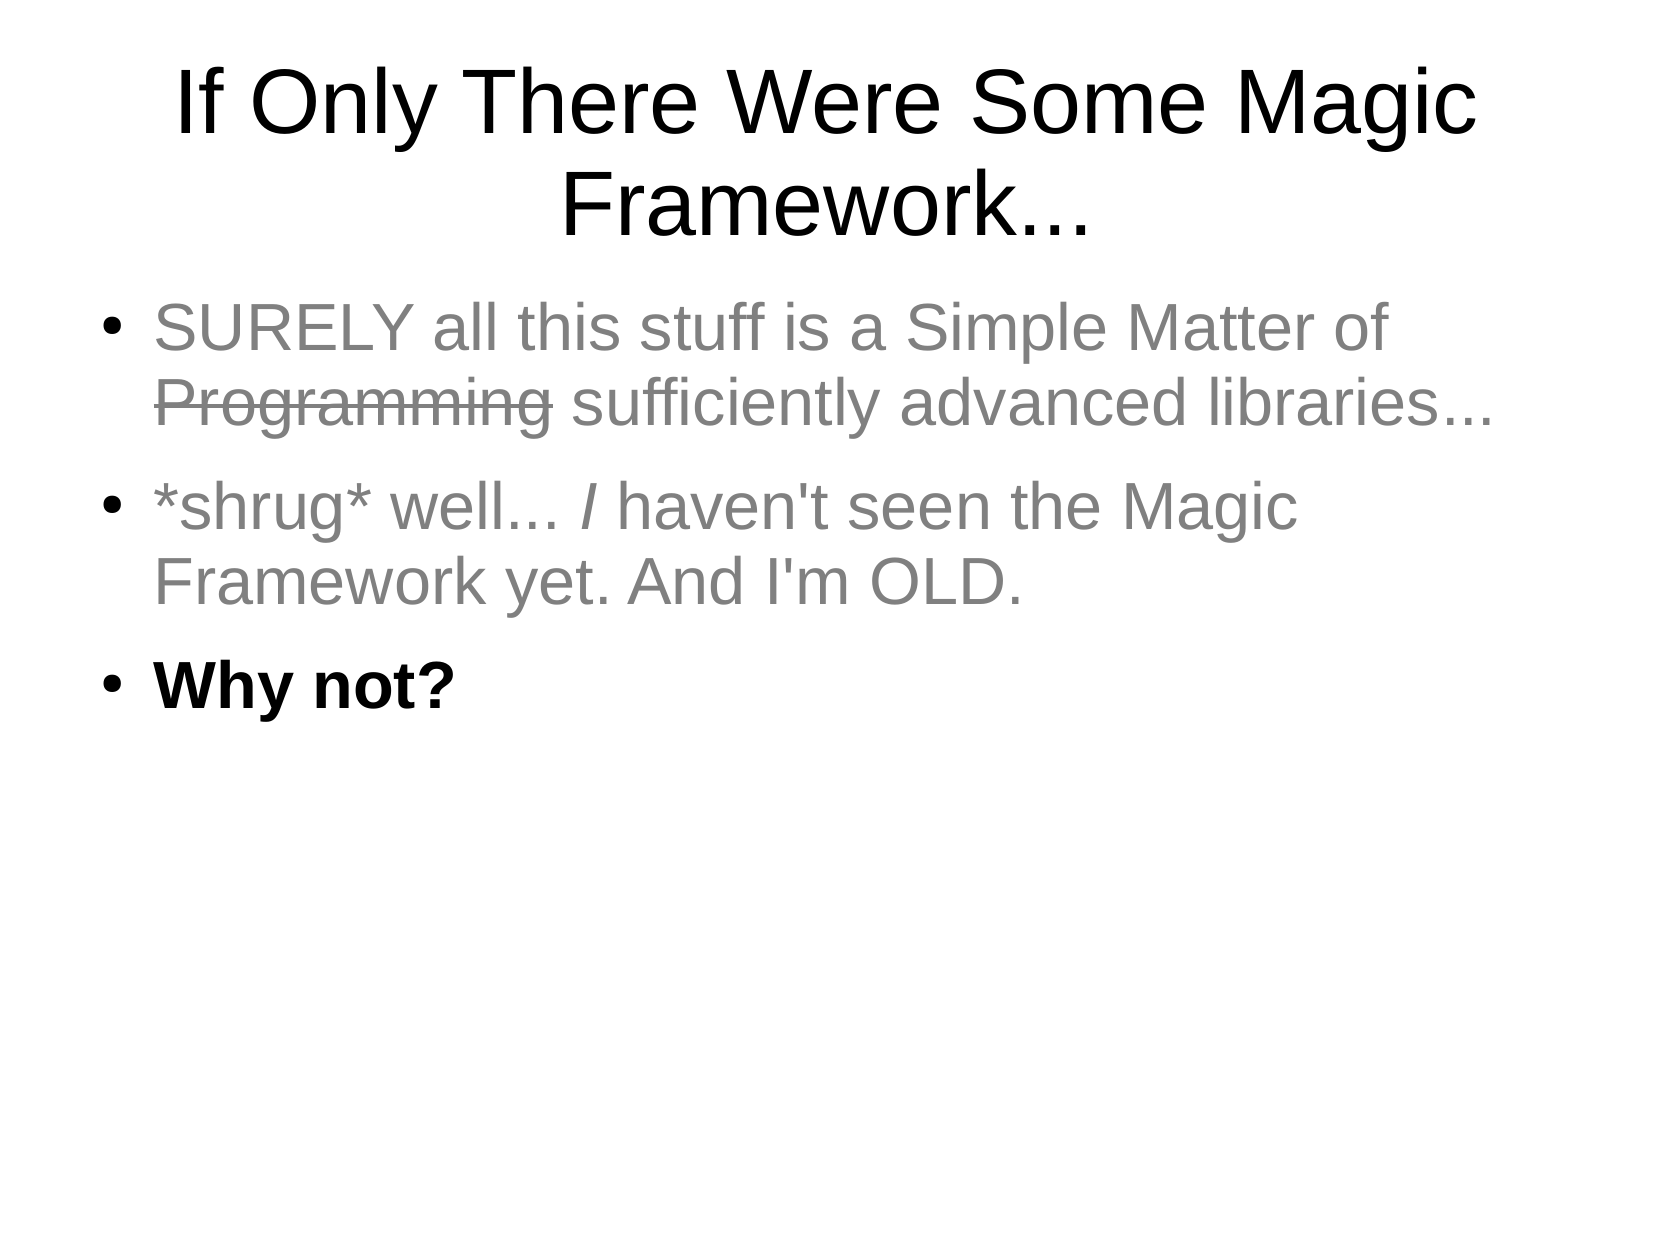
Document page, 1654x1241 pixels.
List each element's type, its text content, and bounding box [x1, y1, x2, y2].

list SURELY all this stuff is a Simple Matter of Programming sufficiently advanced libraries... *shrug* well... I haven't seen the Magic Framework yet. And I'm OLD. Why not? [82, 290, 1571, 1010]
title If Only There Were Some Magic Framework... [82, 49, 1571, 257]
